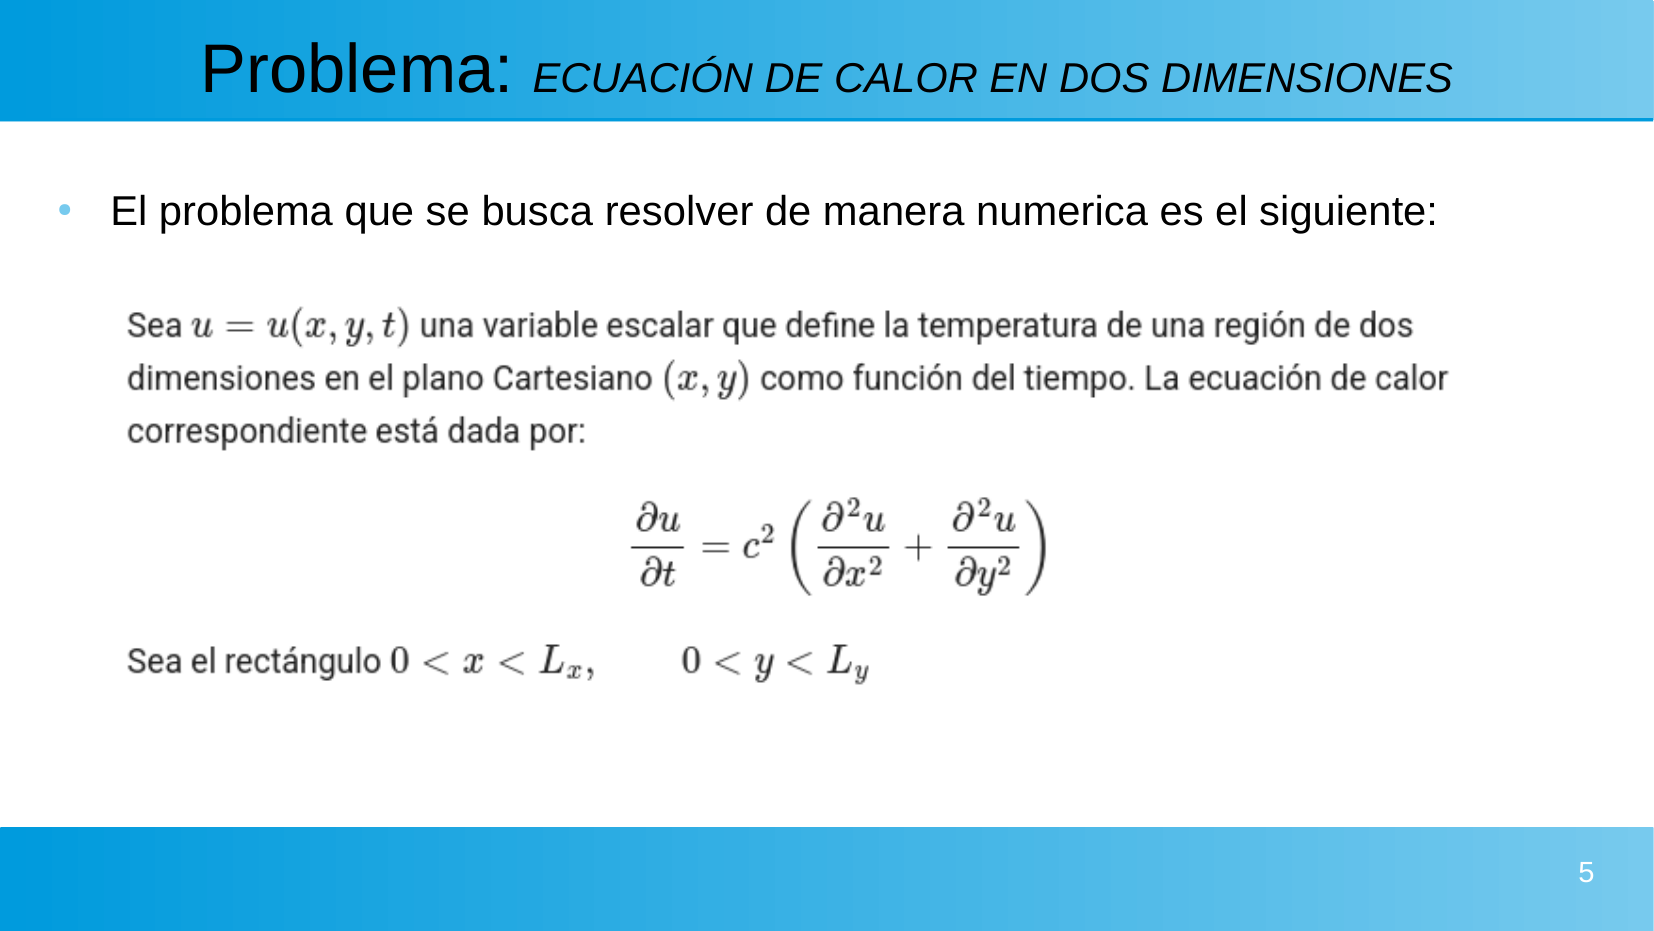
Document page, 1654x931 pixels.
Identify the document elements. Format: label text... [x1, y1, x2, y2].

list El problema que se busca resolver de manera numerica es el siguiente: [39, 187, 1576, 779]
picture [70, 262, 1568, 713]
title Problema: ECUACIÓN DE CALOR EN DOS DIMENSIONES [59, 29, 1595, 108]
